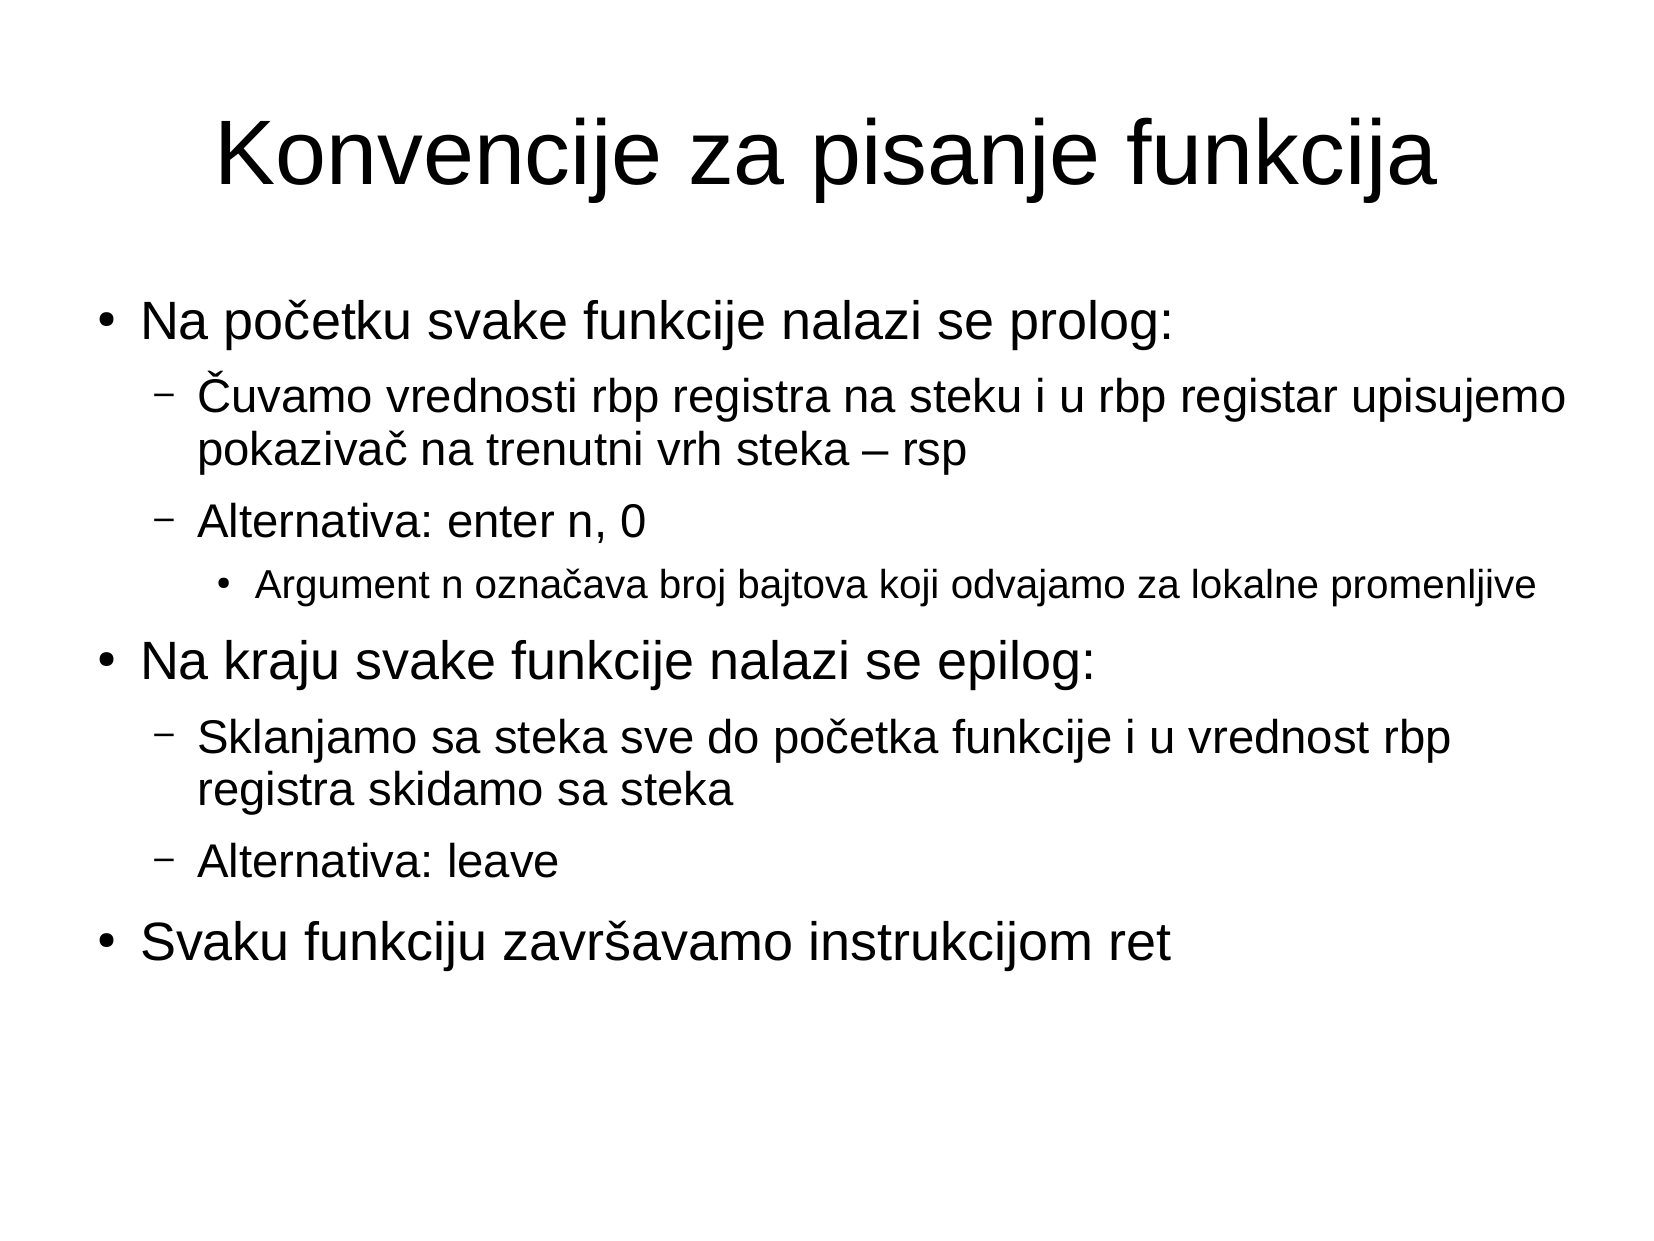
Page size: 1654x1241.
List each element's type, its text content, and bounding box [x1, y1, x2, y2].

title Konvencije za pisanje funkcija [82, 49, 1571, 257]
list Na početku svake funkcije nalazi se prolog: Čuvamo vrednosti rbp registra na steku i u rbp registar upisujemo pokazivač na trenutni vrh steka – rsp Alternativa: enter n, 0 Argument n označava broj bajtova koji odvajamo za lokalne promenljive Na kraju svake funkcije nalazi se epilog: Sklanjamo sa steka sve do početka funkcije i u vrednost rbp registra skidamo sa steka Alternativa: leave Svaku funkciju završavamo instrukcijom ret [82, 290, 1571, 1010]
